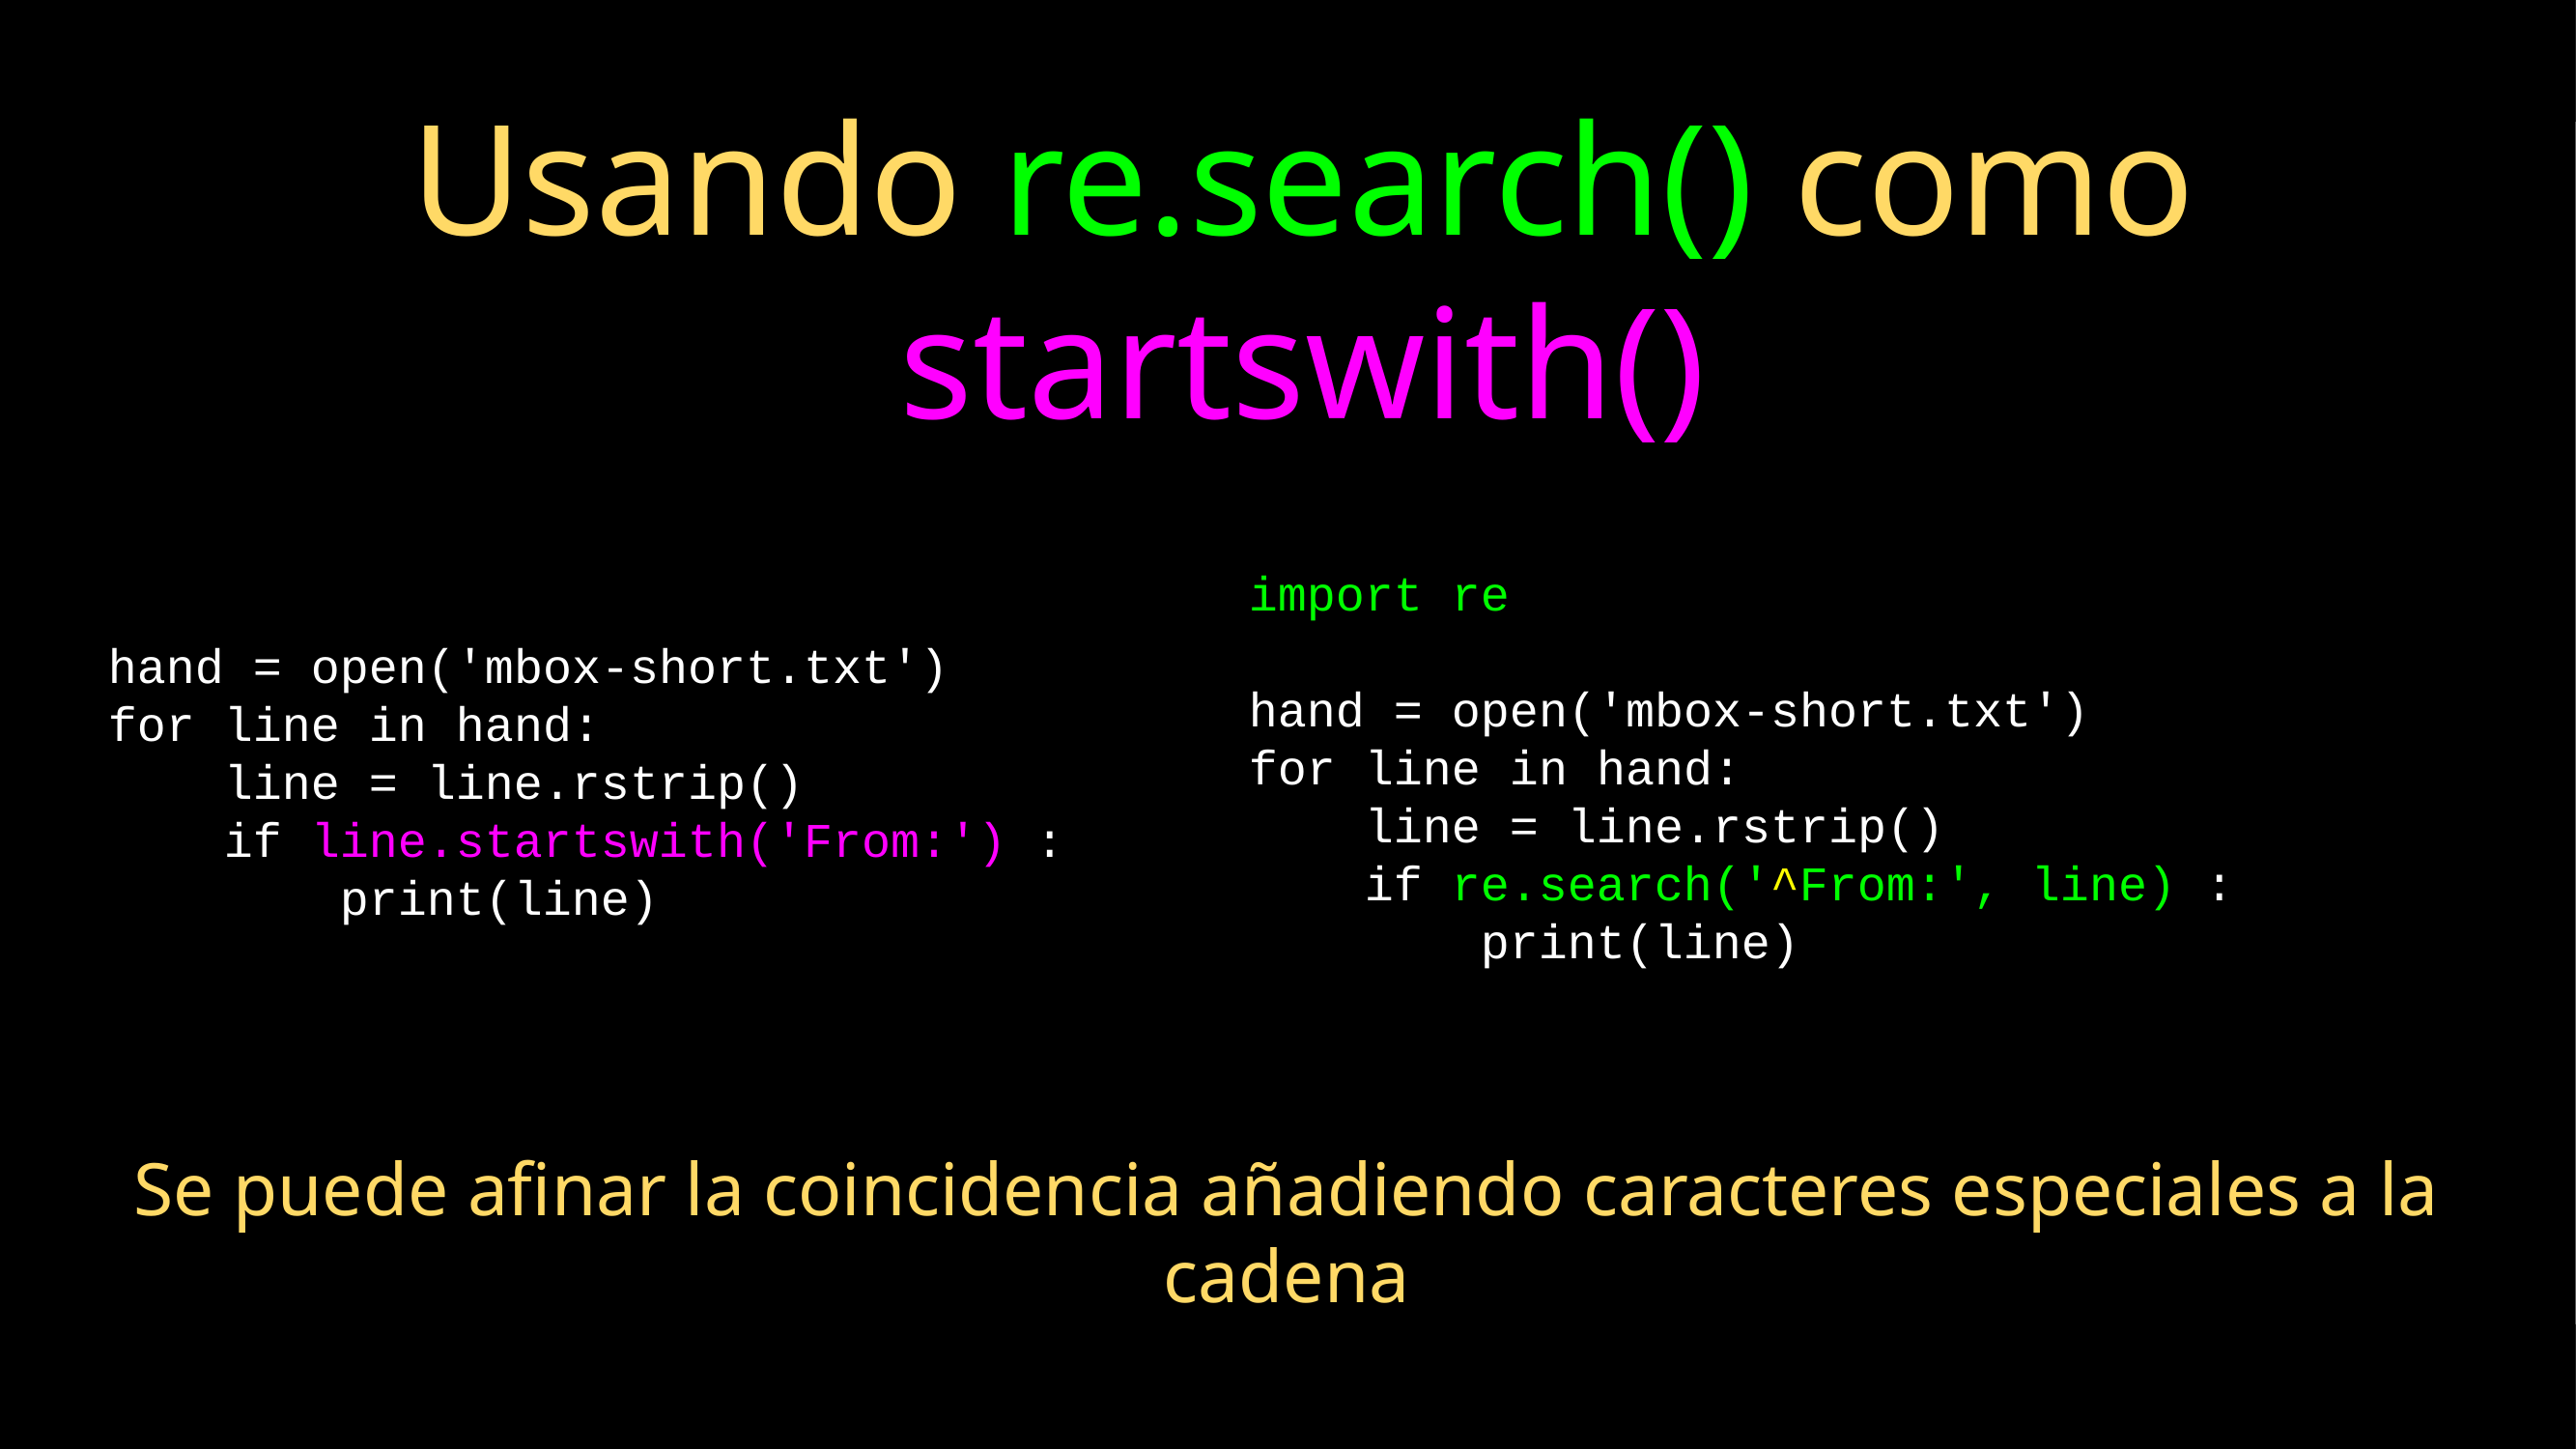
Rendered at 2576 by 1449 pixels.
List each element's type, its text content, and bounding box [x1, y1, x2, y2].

text_box import re hand = open('mbox-short.txt') for line in hand: line = line.rstrip() if re.search('^From:', line) : print(line) [1248, 494, 2501, 1037]
text_box Se puede afinar la coincidencia añadiendo caracteres especiales a la cadena [38, 1180, 2536, 1280]
text_box hand = open('mbox-short.txt') for line in hand: line = line.rstrip() if line.startswith('From:') : print(line) [107, 524, 1433, 1037]
title Usando re.search() como startswith() [144, 128, 2462, 403]
